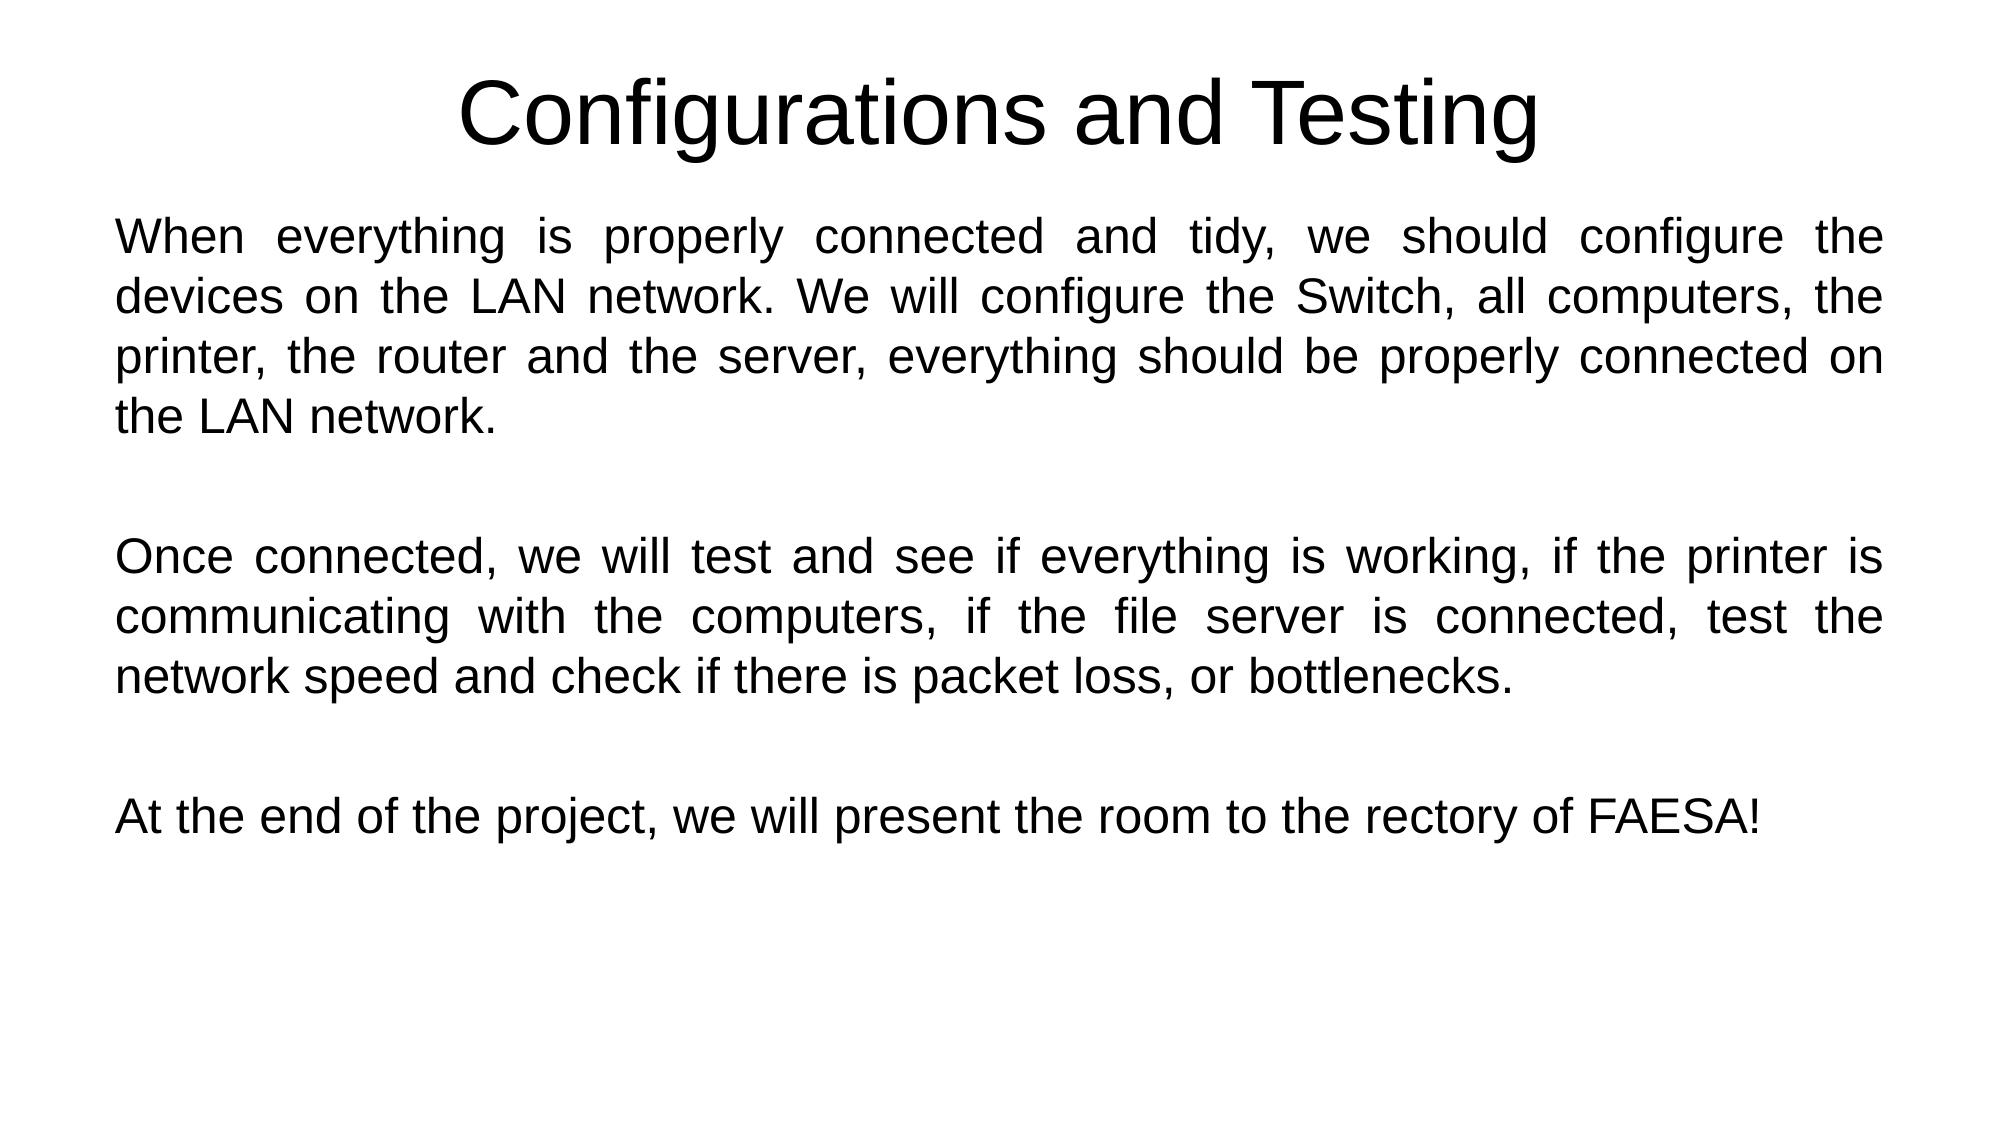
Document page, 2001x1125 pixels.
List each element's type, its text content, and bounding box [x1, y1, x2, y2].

title Configurations and Testing [100, 45, 1900, 170]
list When everything is properly connected and tidy, we should configure the devices on the LAN network. We will configure the Switch, all computers, the printer, the router and the server, everything should be properly connected on the LAN network. Once connected, we will test and see if everything is working, if the printer is communicating with the computers, if the file server is connected, test the network speed and check if there is packet loss, or bottlenecks. At the end of the project, we will present the room to the rectory of FAESA! [100, 196, 1900, 1100]
